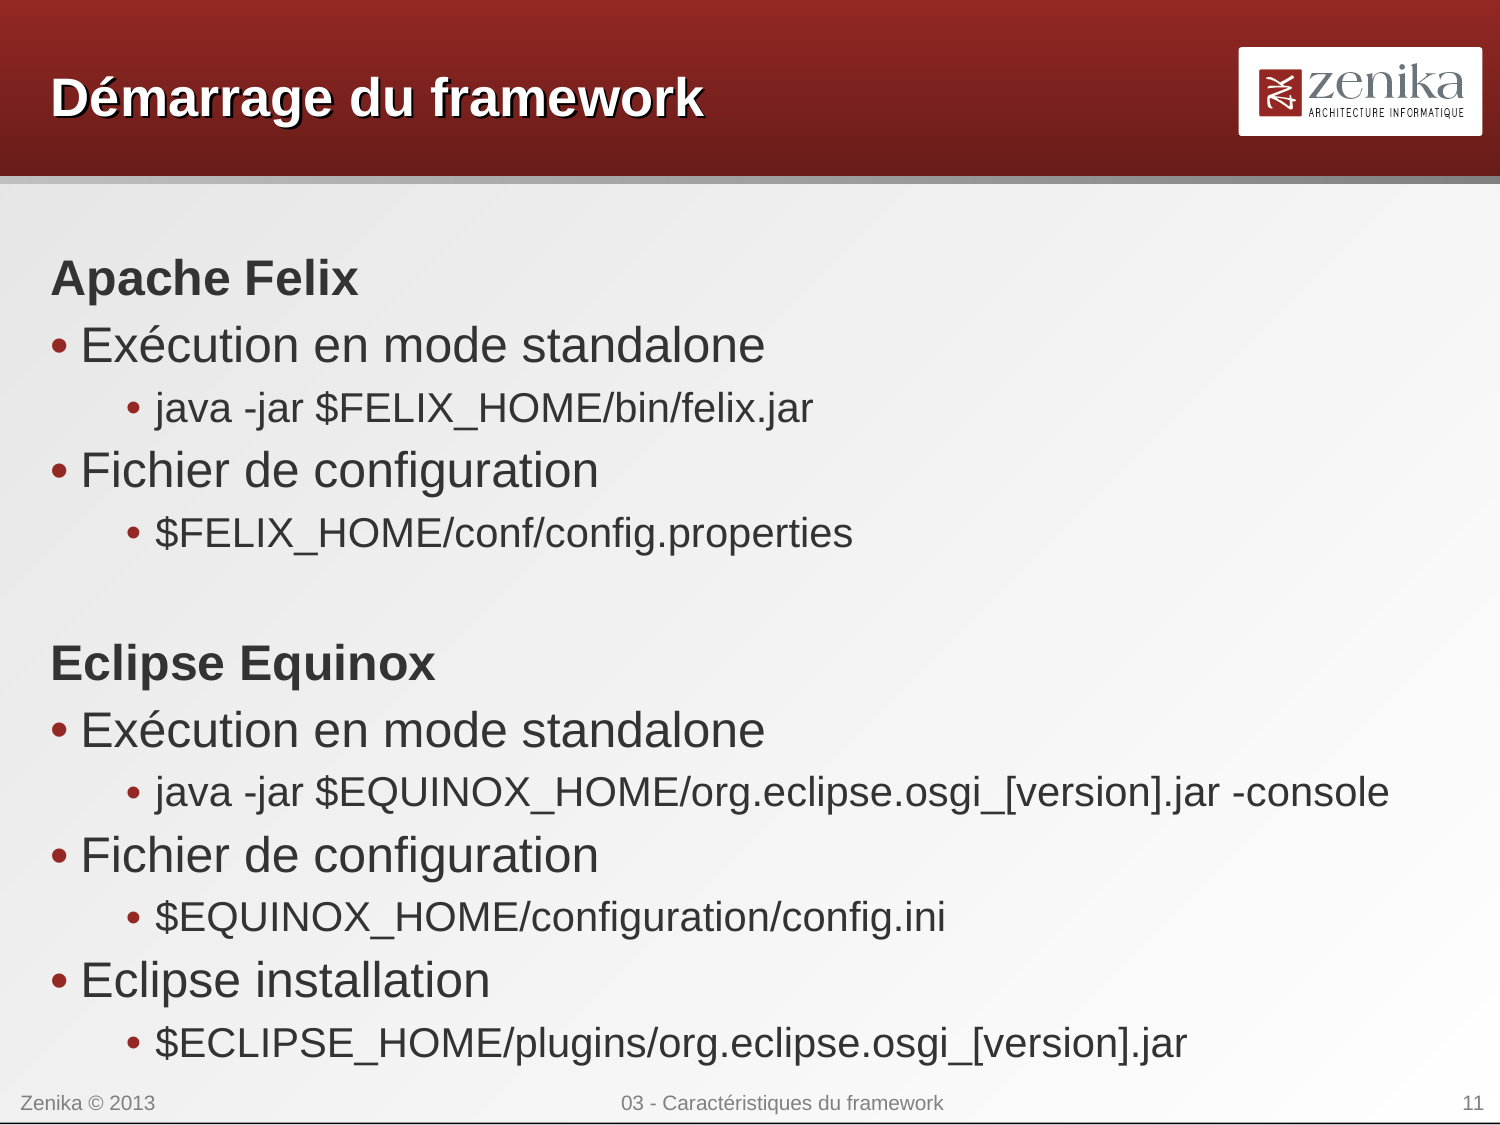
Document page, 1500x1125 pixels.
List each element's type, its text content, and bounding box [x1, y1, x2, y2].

list Apache Felix Exécution en mode standalone java -jar $FELIX_HOME/bin/felix.jar Fichier de configuration $FELIX_HOME/conf/config.properties Eclipse Equinox Exécution en mode standalone java -jar $EQUINOX_HOME/org.eclipse.osgi_[version].jar -console Fichier de configuration $EQUINOX_HOME/configuration/config.ini Eclipse installation $ECLIPSE_HOME/plugins/org.eclipse.osgi_[version].jar [50, 249, 1435, 1072]
title Démarrage du framework [50, 22, 1206, 172]
picture [1257, 58, 1464, 125]
